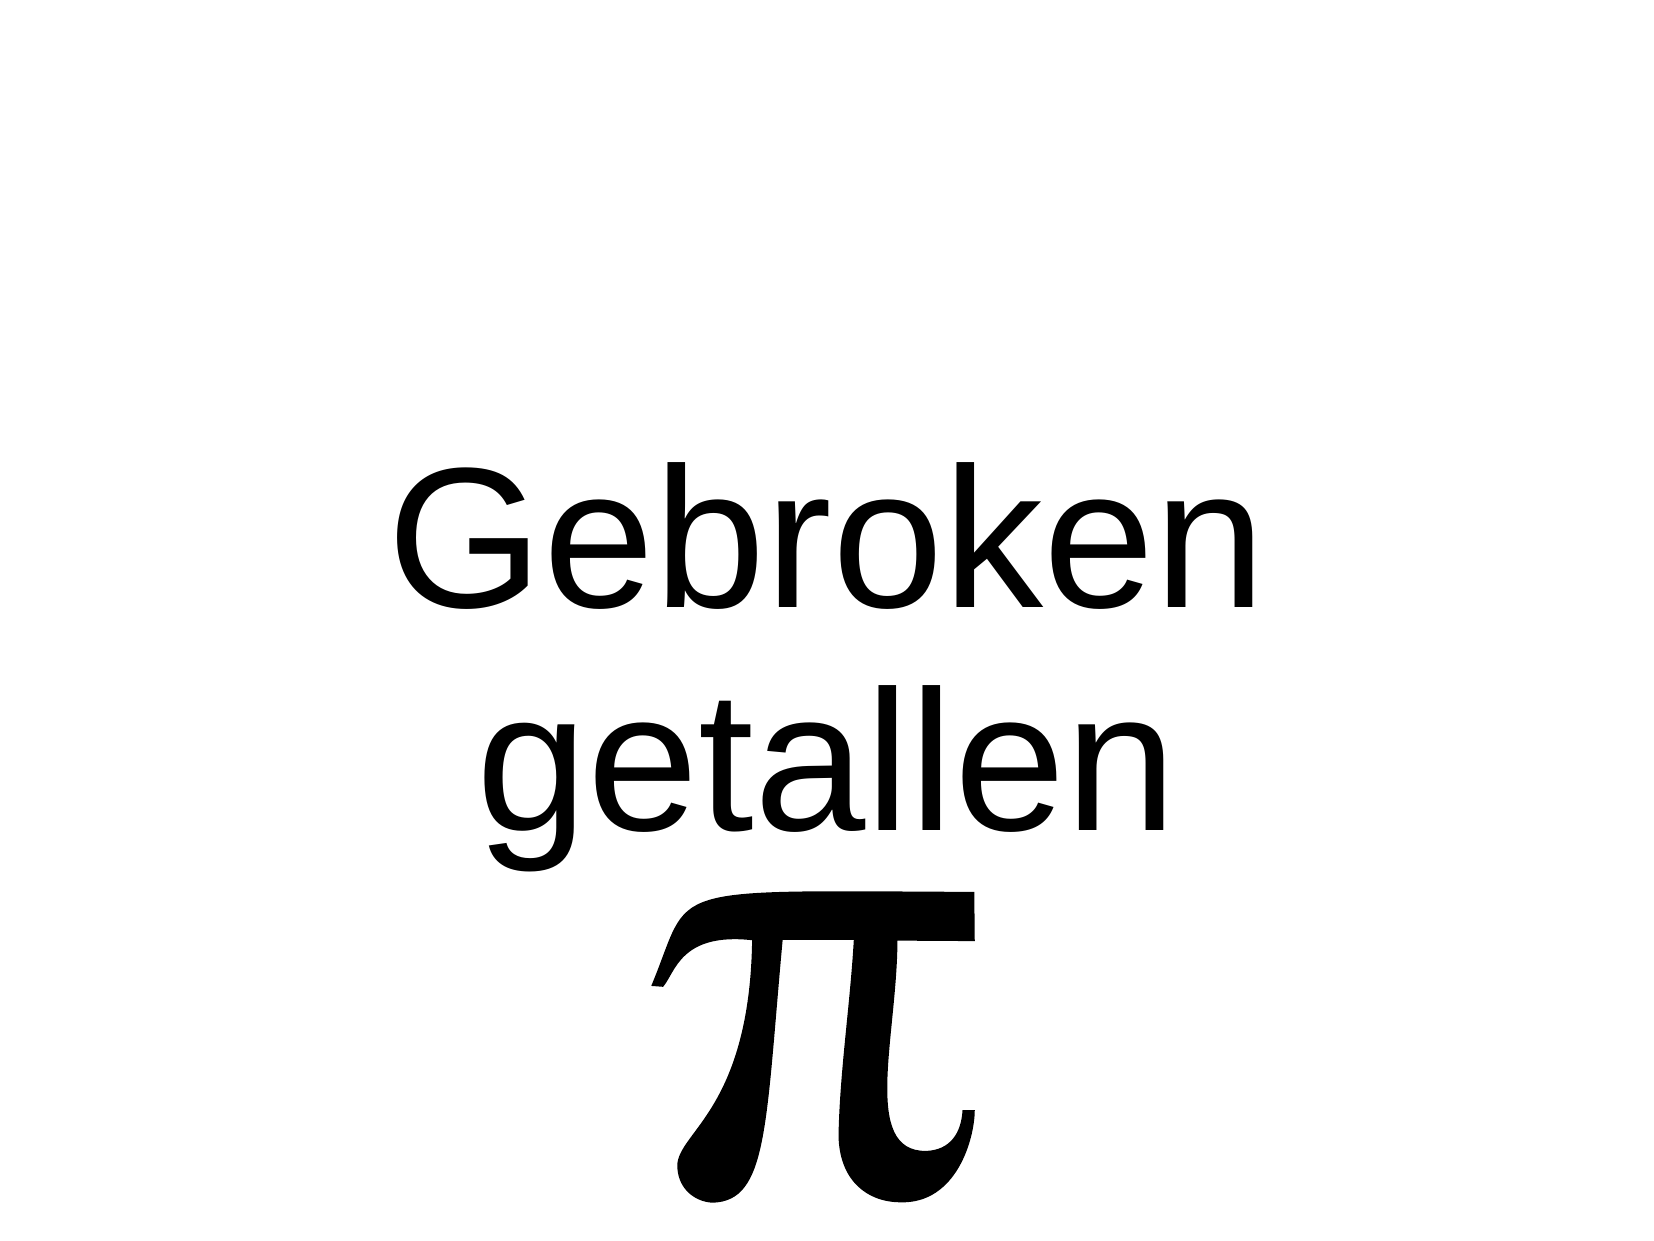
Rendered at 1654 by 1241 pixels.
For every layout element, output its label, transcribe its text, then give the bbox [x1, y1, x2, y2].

picture [645, 885, 982, 1209]
subtitle Gebroken getallen [82, 290, 1571, 1010]
